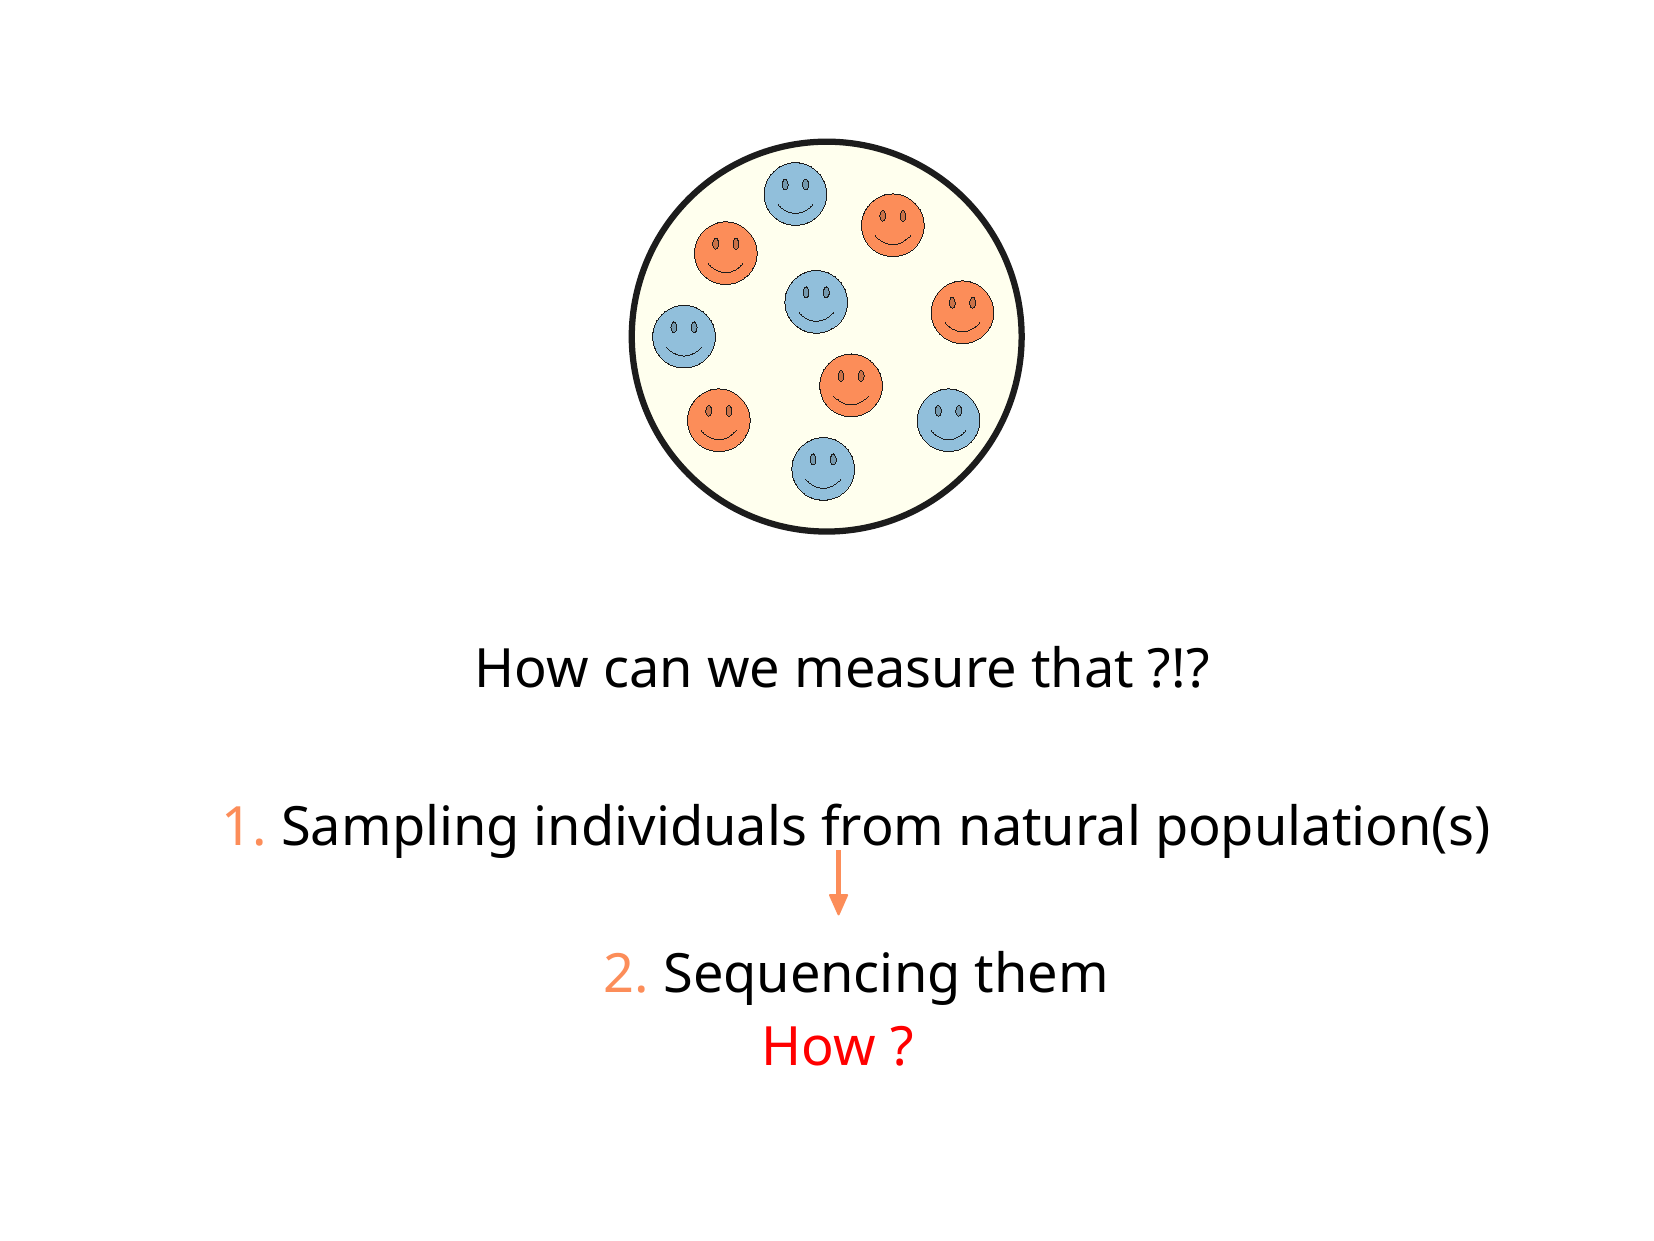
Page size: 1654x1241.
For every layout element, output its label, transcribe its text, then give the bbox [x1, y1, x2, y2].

text_box 2. Sequencing them [136, 927, 1577, 1001]
text_box How ? [685, 1000, 991, 1074]
text_box 1. Sampling individuals from natural population(s) [136, 779, 1577, 875]
text_box How can we measure that ?!? [244, 622, 1441, 696]
text_box [631, 141, 1022, 532]
